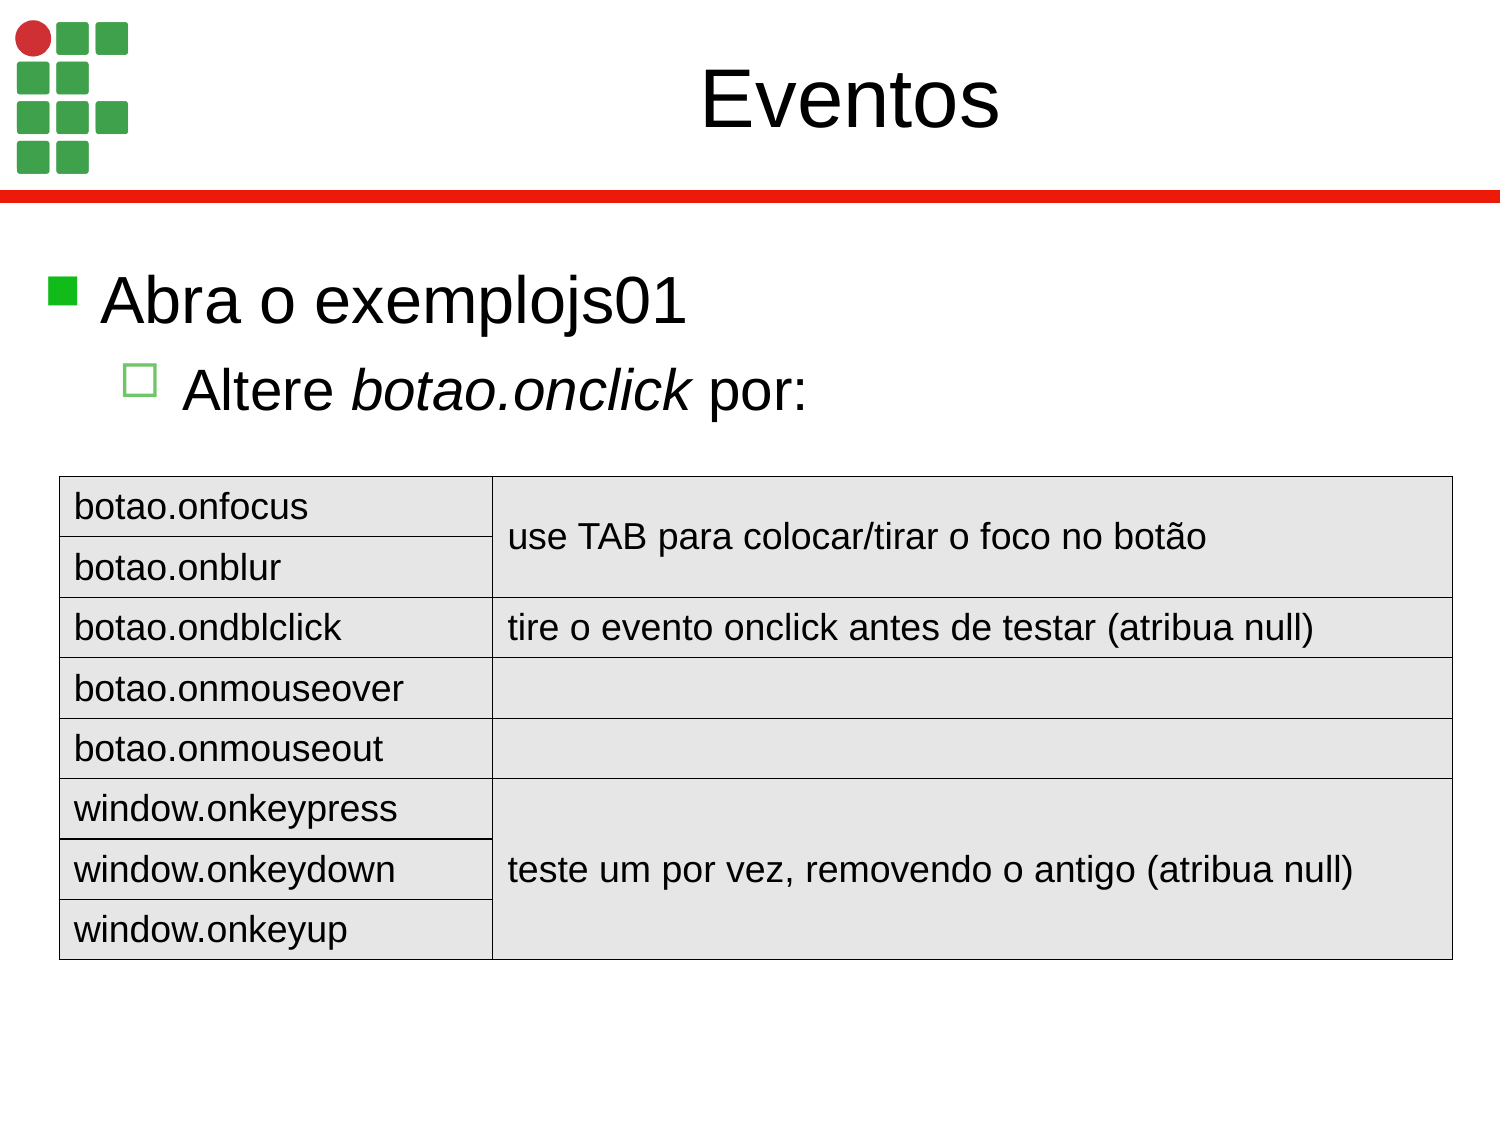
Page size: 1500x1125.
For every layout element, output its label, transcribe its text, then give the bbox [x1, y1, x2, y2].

list Abra o exemplojs01 Altere botao.onclick por: [29, 207, 1471, 1087]
title Eventos [230, 0, 1471, 202]
table_cell window.onkeypress [60, 779, 492, 838]
table_cell tire o evento onclick antes de testar (atribua null) [493, 598, 1452, 657]
table_cell window.onkeyup [60, 900, 492, 959]
table_cell botao.onblur [60, 537, 492, 597]
table_cell botao.onmouseout [60, 719, 492, 778]
table_cell [493, 658, 1452, 718]
table_cell botao.ondblclick [60, 598, 492, 657]
table_cell [493, 719, 1452, 778]
table_header use TAB para colocar/tirar o foco no botão [493, 477, 1452, 597]
table_cell teste um por vez, removendo o antigo (atribua null) [493, 779, 1452, 959]
table_cell botao.onmouseover [60, 658, 492, 718]
picture [14, 16, 130, 178]
table_header botao.onfocus [60, 477, 492, 536]
table_cell window.onkeydown [60, 840, 492, 899]
